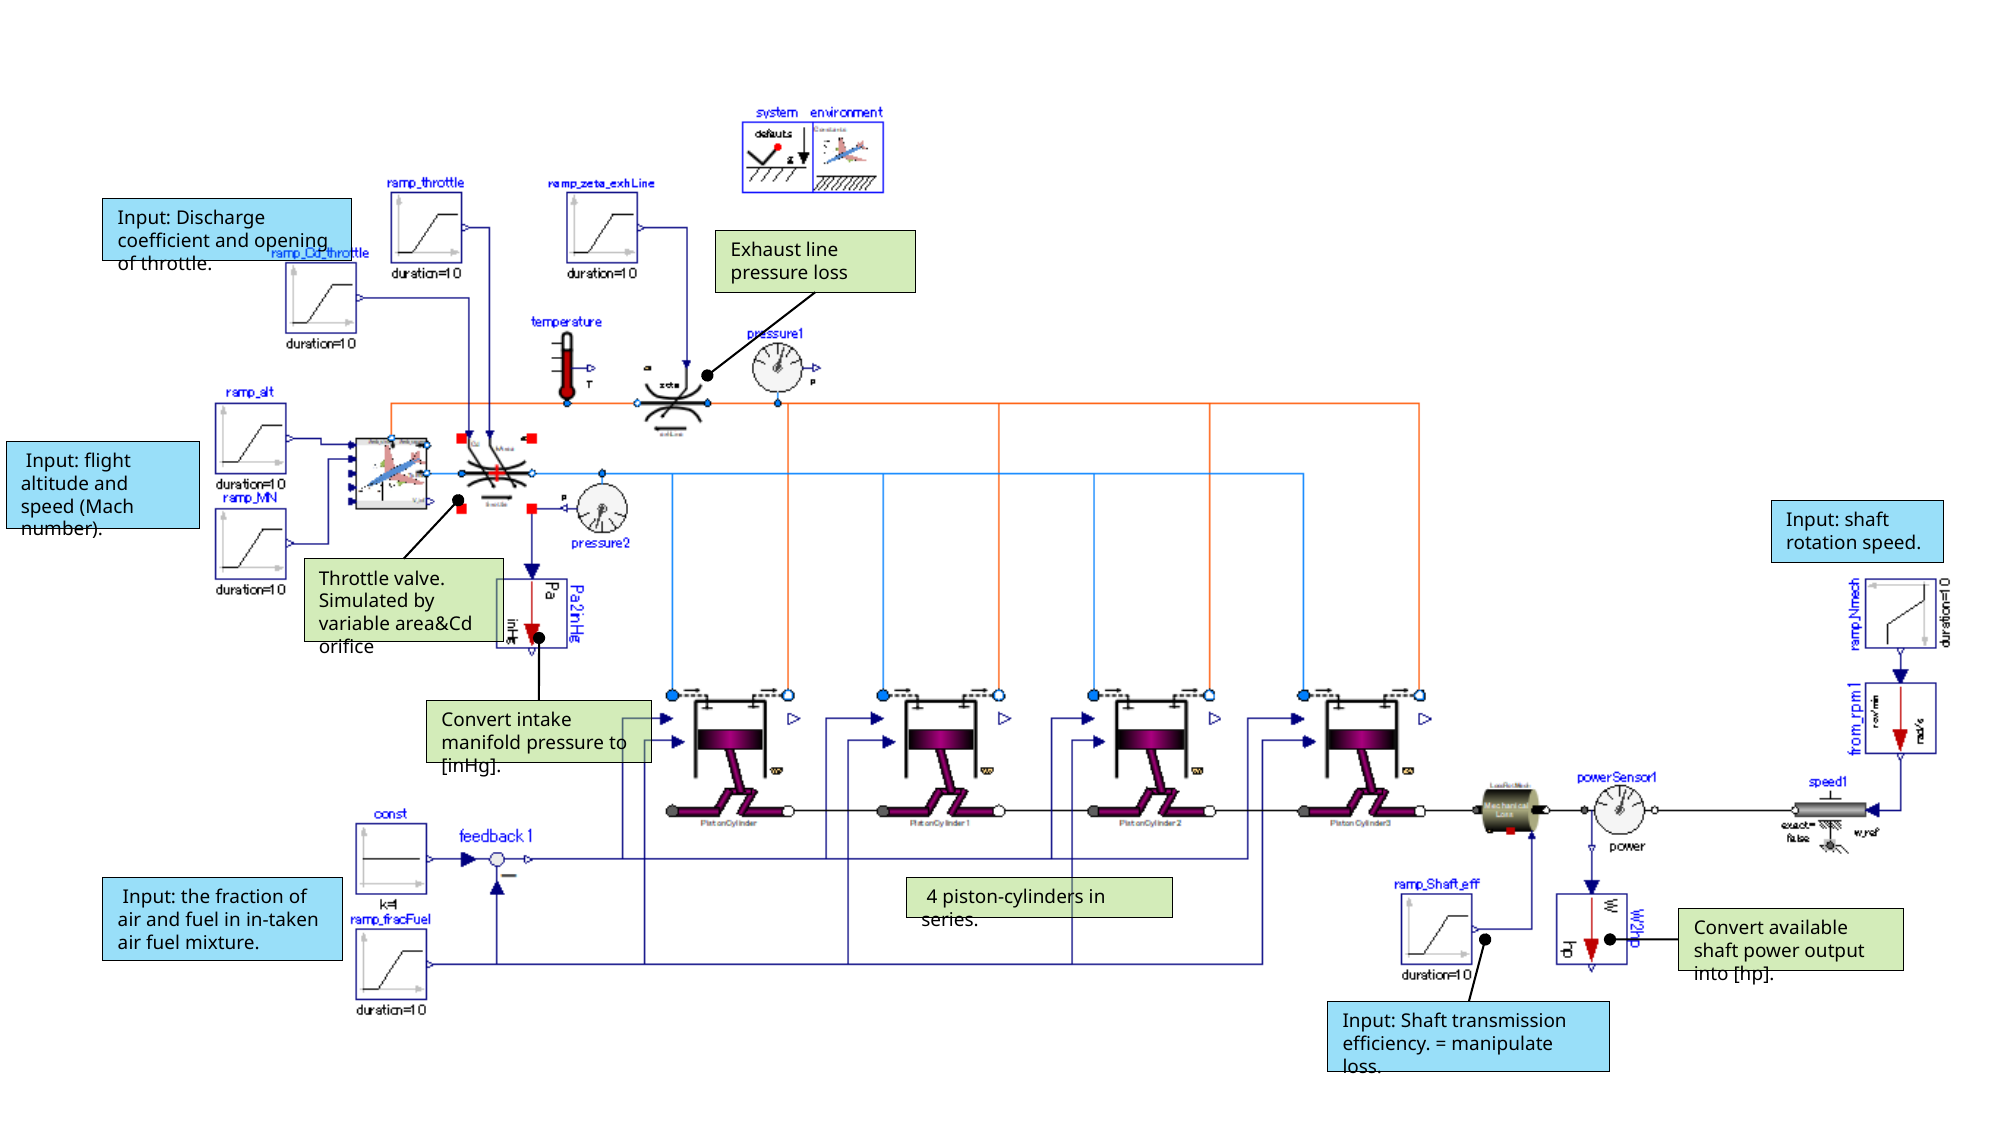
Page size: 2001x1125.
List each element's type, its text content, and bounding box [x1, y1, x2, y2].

text_box Convert available shaft power output into [hp]. [1678, 908, 1904, 971]
text_box Input: Shaft transmission efficiency. = manipulate loss. [1327, 1001, 1610, 1072]
text_box Input: Discharge coefficient and opening of throttle. [102, 198, 352, 261]
text_box Input: shaft rotation speed. [1771, 500, 1944, 563]
text_box Input: flight altitude and speed (Mach number). [6, 441, 200, 529]
picture [199, 88, 1972, 1037]
text_box Exhaust line pressure loss [715, 230, 916, 293]
text_box Input: the fraction of air and fuel in in-taken air fuel mixture. [102, 877, 343, 961]
text_box Convert intake manifold pressure to [inHg]. [426, 700, 652, 763]
text_box 4 piston-cylinders in series. [906, 877, 1173, 918]
text_box Throttle valve. Simulated by variable area&Cd orifice [304, 558, 504, 642]
